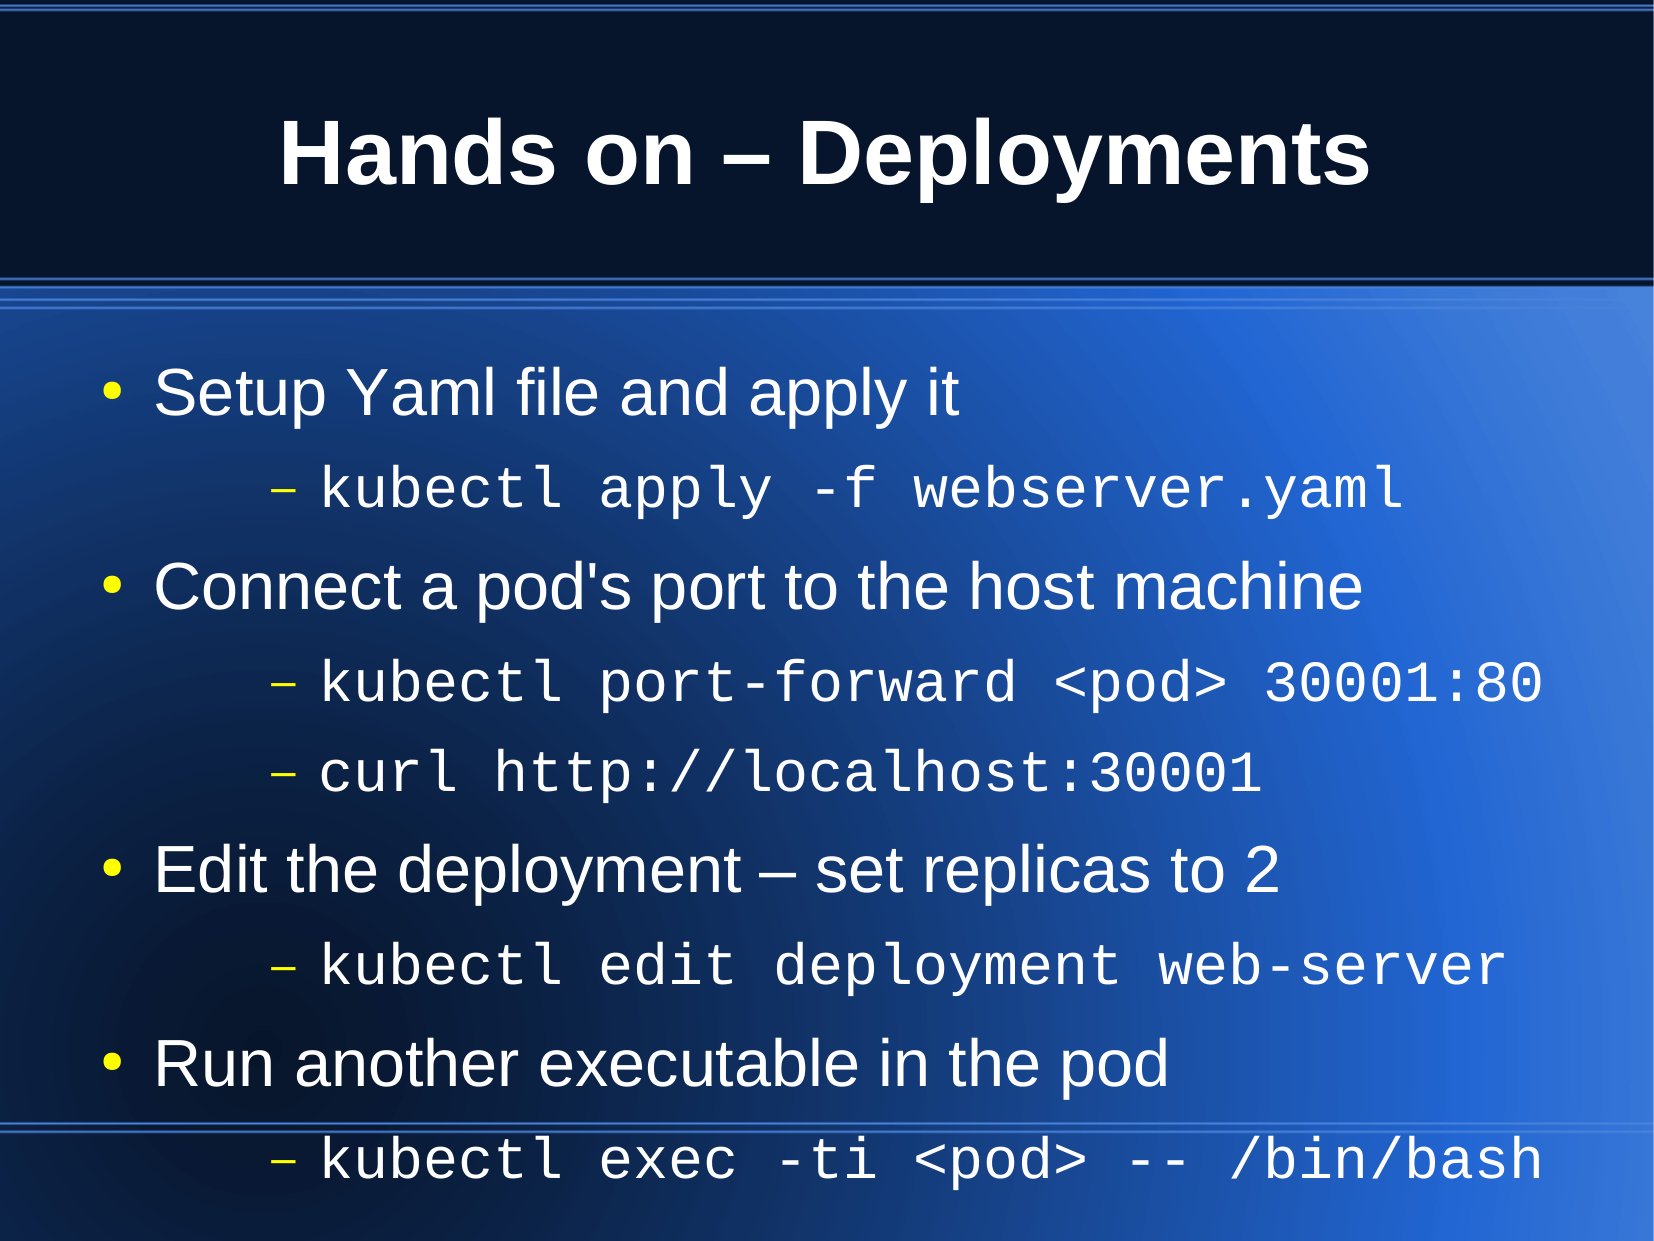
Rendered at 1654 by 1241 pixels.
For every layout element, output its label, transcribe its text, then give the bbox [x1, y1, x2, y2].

title Hands on – Deployments [82, 49, 1571, 257]
picture [0, 0, 1654, 1241]
list Setup Yaml file and apply it kubectl apply -f webserver.yaml Connect a pod's port to the host machine kubectl port-forward <pod> 30001:80 curl http://localhost:30001 Edit the deployment – set replicas to 2 kubectl edit deployment web-server Run another executable in the pod kubectl exec -ti <pod> -- /bin/bash [82, 355, 1571, 1196]
